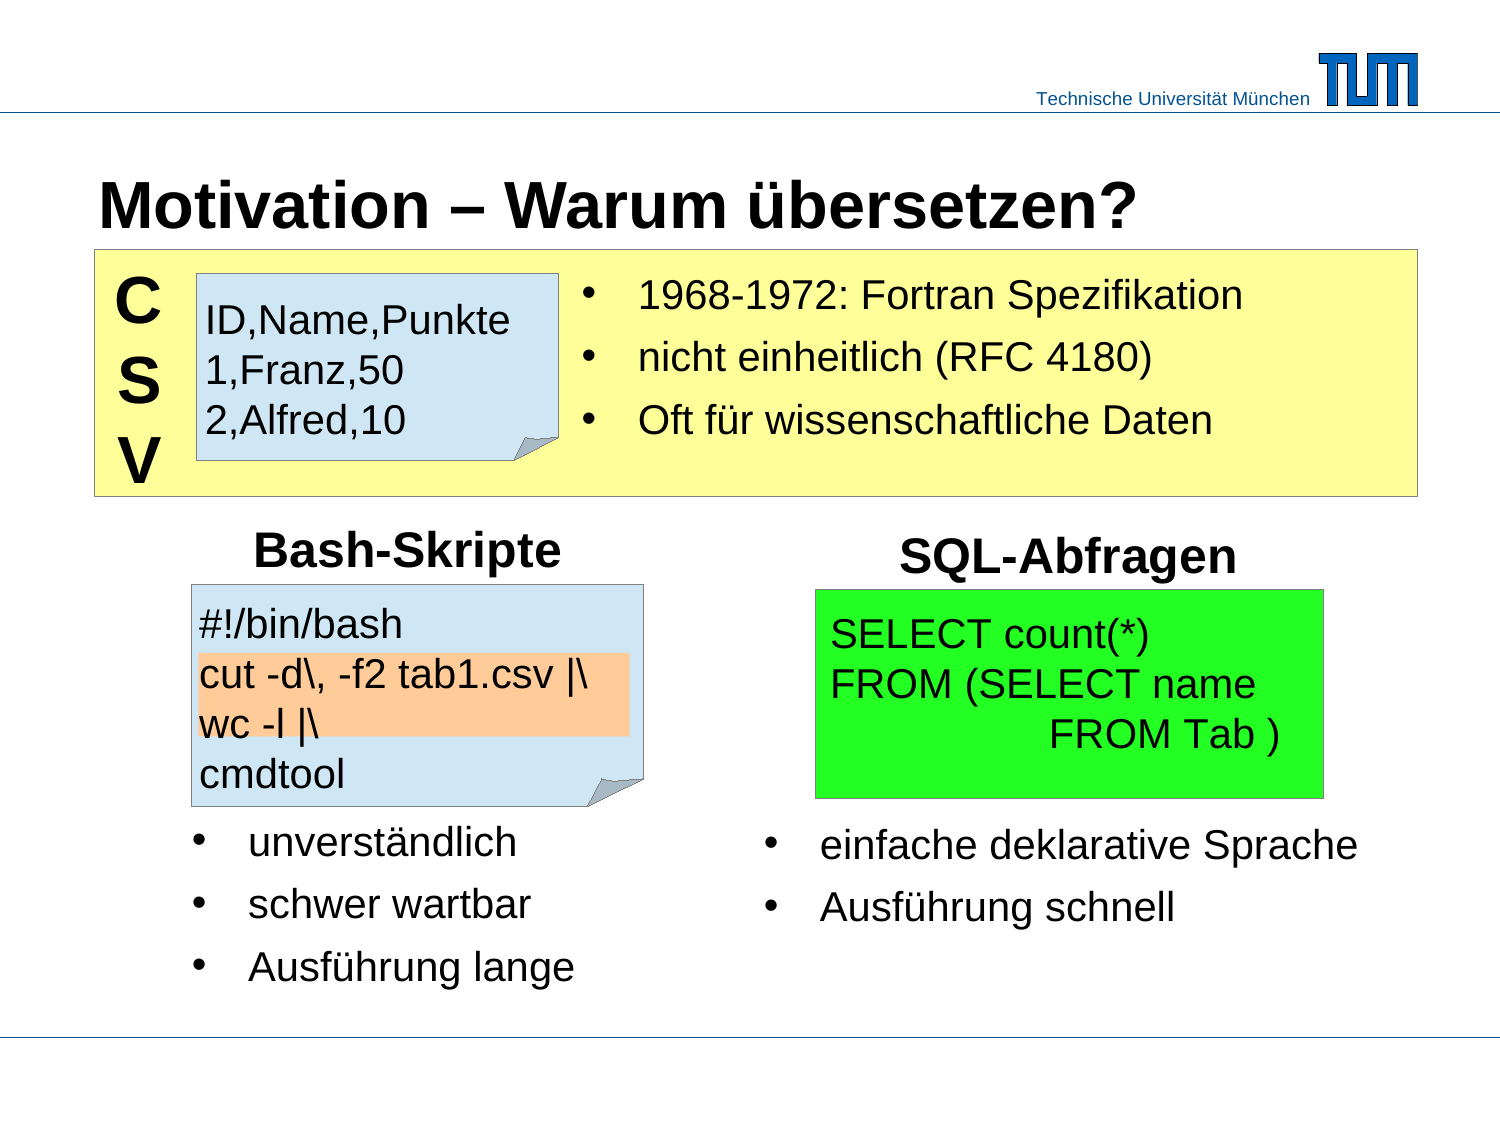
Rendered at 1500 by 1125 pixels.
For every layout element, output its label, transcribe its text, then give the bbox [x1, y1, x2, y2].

text_box SQL-Abfragen [767, 515, 1370, 591]
text_box ID,Name,Punkte 1,Franz,50 2,Alfred,10 [189, 285, 559, 461]
text_box Bash-Skripte [106, 509, 709, 585]
text_box [815, 591, 1324, 799]
text_box #!/bin/bash cut -d\, -f2 tab1.csv |\ wc -l |\ cmdtool [184, 589, 644, 807]
text_box [178, 249, 1418, 497]
list einfache deklarative Sprache Ausführung schnell [748, 809, 1483, 1034]
list unverständlich schwer wartbar Ausführung lange [177, 806, 782, 1034]
text_box SELECT count(*) FROM (SELECT name FROM Tab ) [815, 599, 1317, 799]
title Motivation – Warum übersetzen? [83, 74, 1417, 250]
text_box [191, 585, 644, 589]
list 1968-1972: Fortran Spezifikation nicht einheitlich (RFC 4180) Oft für wissenschaftliche Daten [566, 259, 1418, 484]
text_box CSV [94, 249, 178, 505]
